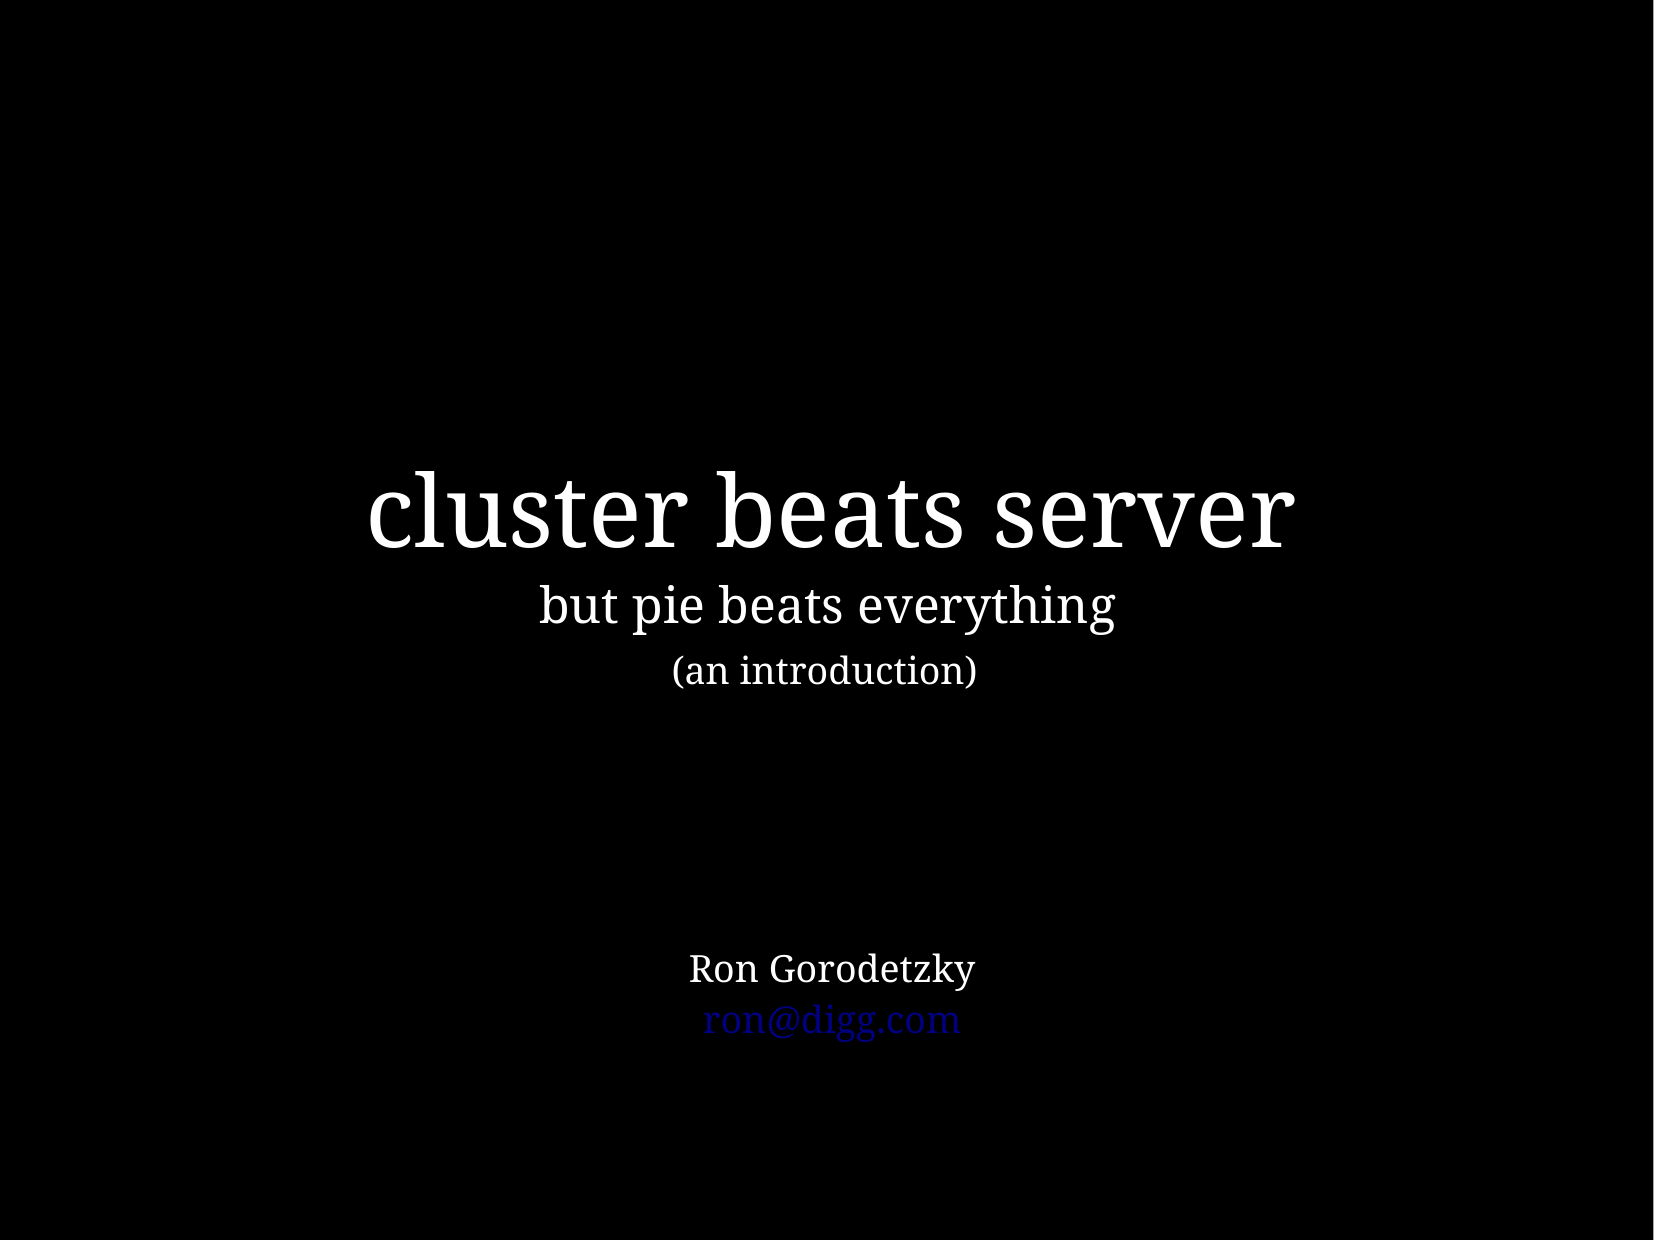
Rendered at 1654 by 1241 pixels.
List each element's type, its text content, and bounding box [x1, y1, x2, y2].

title cluster beats server [86, 412, 1576, 562]
text_box Ron Gorodetzky ron@digg.com [513, 935, 1152, 1086]
text_box (an introduction) [562, 637, 1088, 698]
text_box but pie beats everything [37, 562, 1619, 635]
